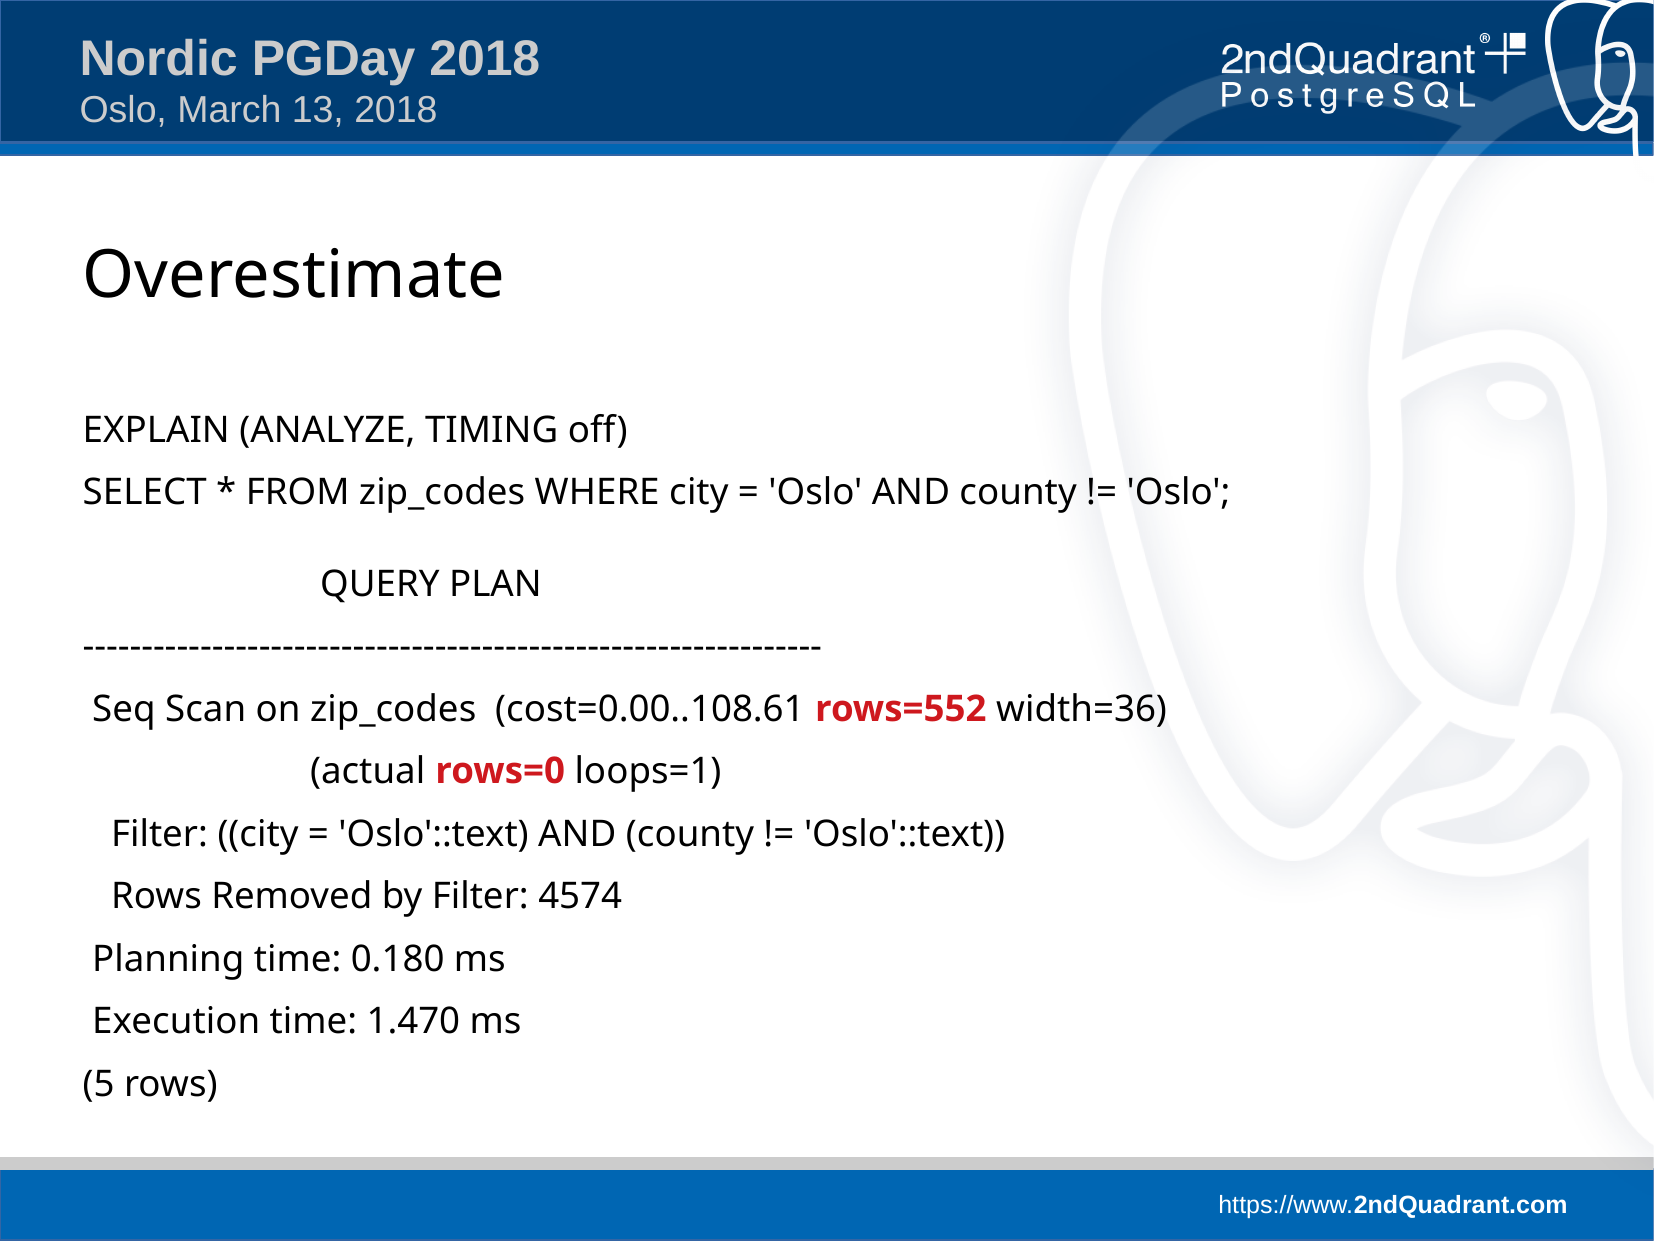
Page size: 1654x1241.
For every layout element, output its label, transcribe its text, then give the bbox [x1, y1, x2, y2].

title Overestimate [82, 167, 1571, 375]
list EXPLAIN (ANALYZE, TIMING off) SELECT * FROM zip_codes WHERE city = 'Oslo' AND county != 'Oslo'; QUERY PLAN --------------------------------------------------------------- Seq Scan on zip_codes (cost=0.00..108.61 rows=552 width=36) (actual rows=0 loops=1) Filter: ((city = 'Oslo'::text) AND (county != 'Oslo'::text)) Rows Removed by Filter: 4574 Planning time: 0.180 ms Execution time: 1.470 ms (5 rows) [82, 390, 1571, 1110]
picture [632, 0, 1654, 1241]
